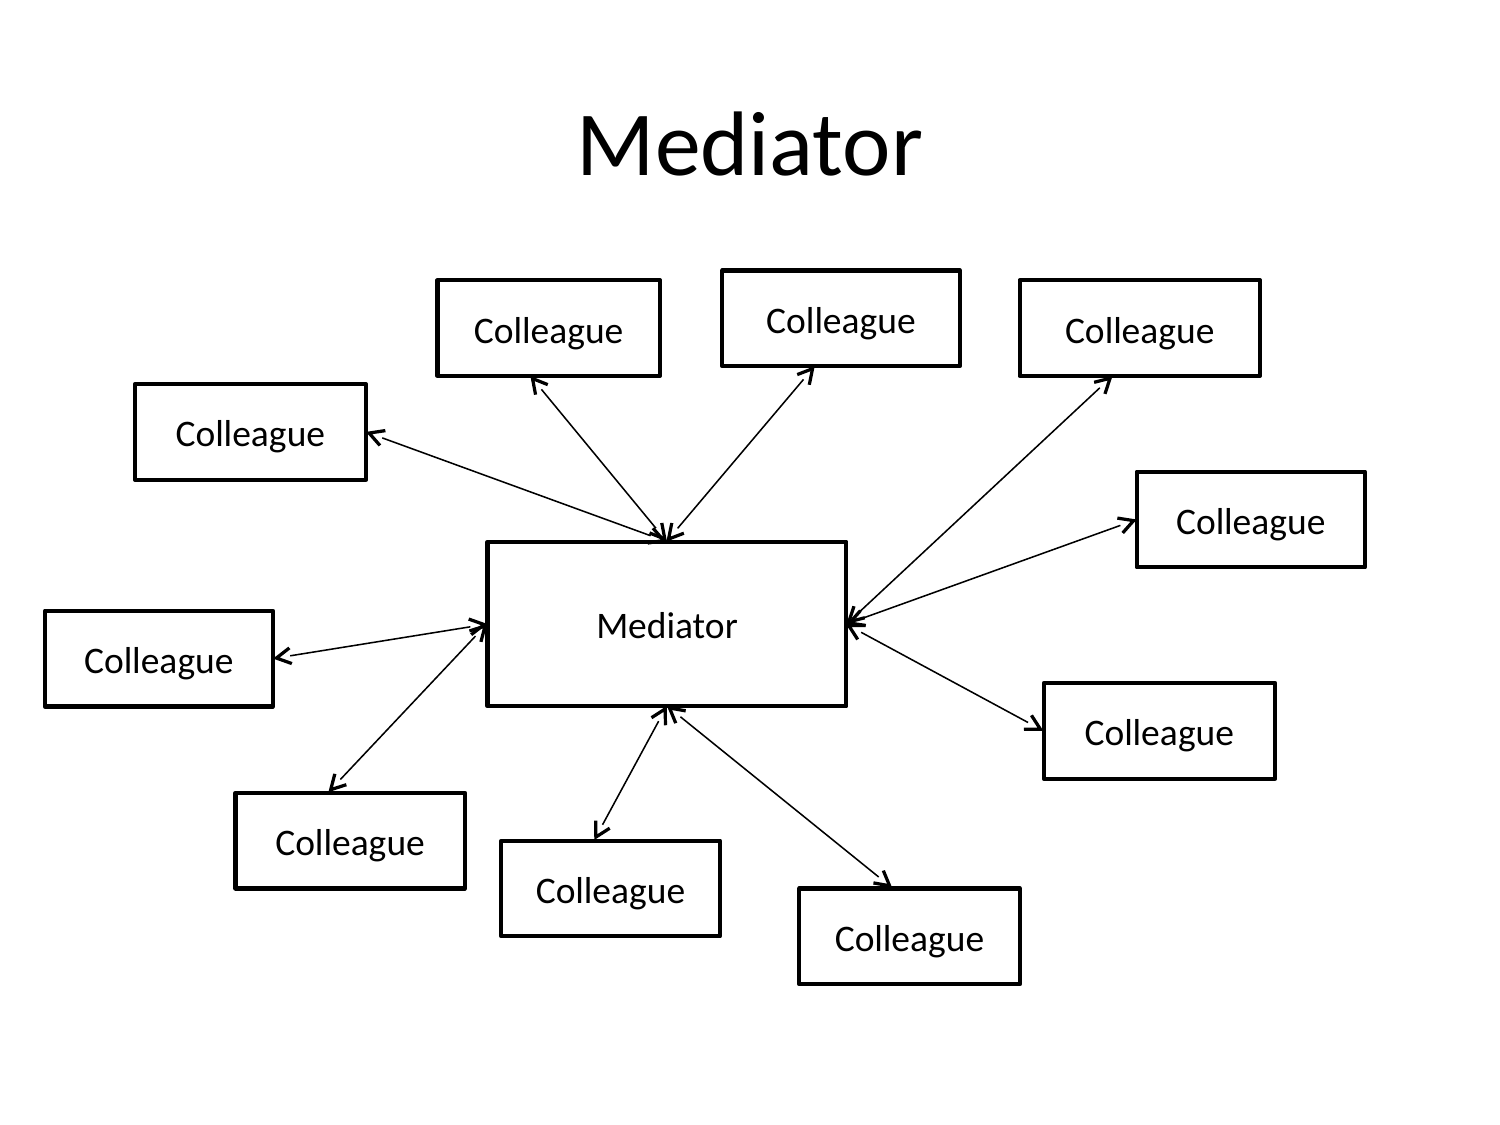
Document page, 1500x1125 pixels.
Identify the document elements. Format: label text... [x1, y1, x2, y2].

text_box Colleague [501, 840, 720, 937]
text_box Colleague [135, 384, 366, 480]
text_box Colleague [437, 280, 661, 376]
title Mediator [75, 45, 1425, 233]
text_box Colleague [722, 270, 960, 367]
text_box Colleague [235, 792, 465, 889]
text_box Mediator [487, 541, 847, 707]
text_box Colleague [1043, 682, 1276, 779]
text_box Colleague [1136, 471, 1365, 568]
text_box Colleague [1019, 280, 1260, 376]
text_box Colleague [799, 888, 1021, 985]
text_box Colleague [44, 610, 273, 707]
